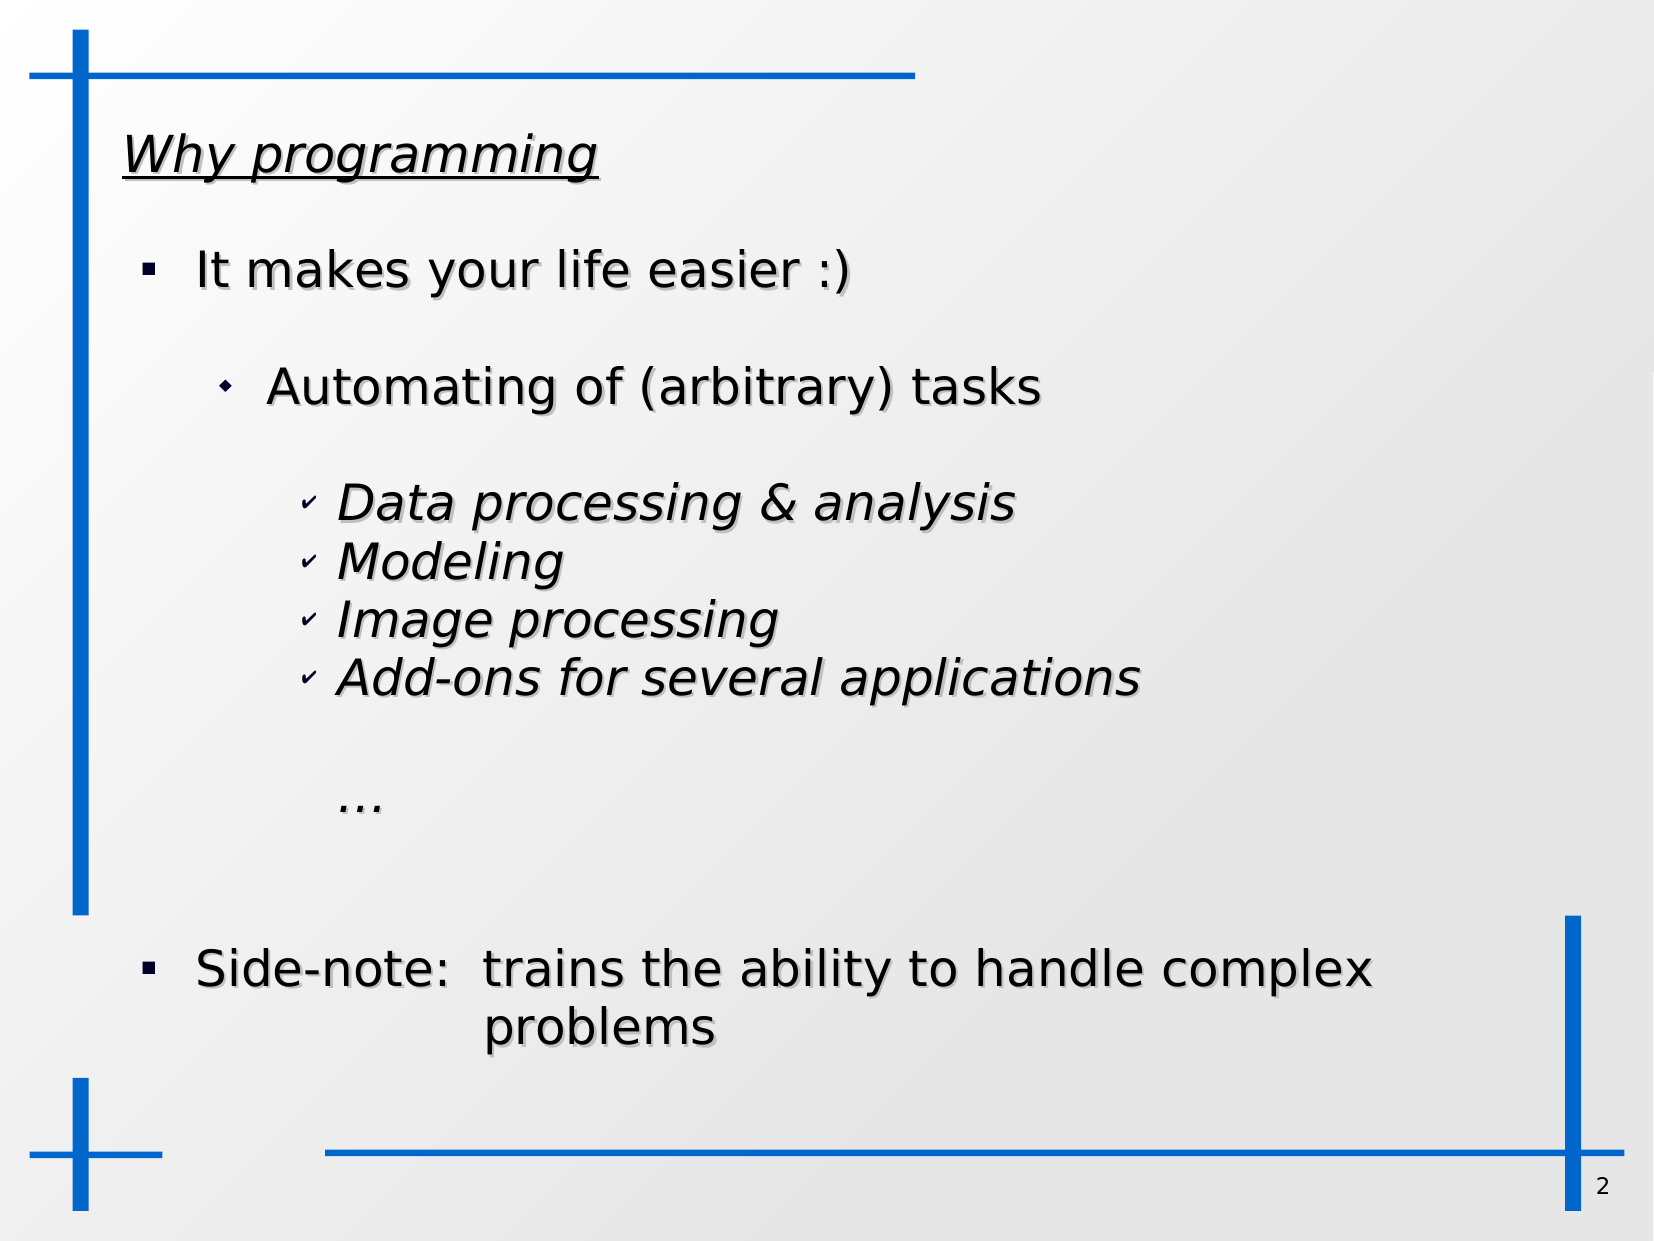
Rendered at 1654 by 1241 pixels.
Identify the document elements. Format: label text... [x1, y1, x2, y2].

list It makes your life easier :) Automating of (arbitrary) tasks Data processing & analysis Modeling Image processing Add-ons for several applications … Side-note: trains the ability to handle complex problems [124, 241, 1526, 1133]
title Why programming [122, 91, 1524, 219]
